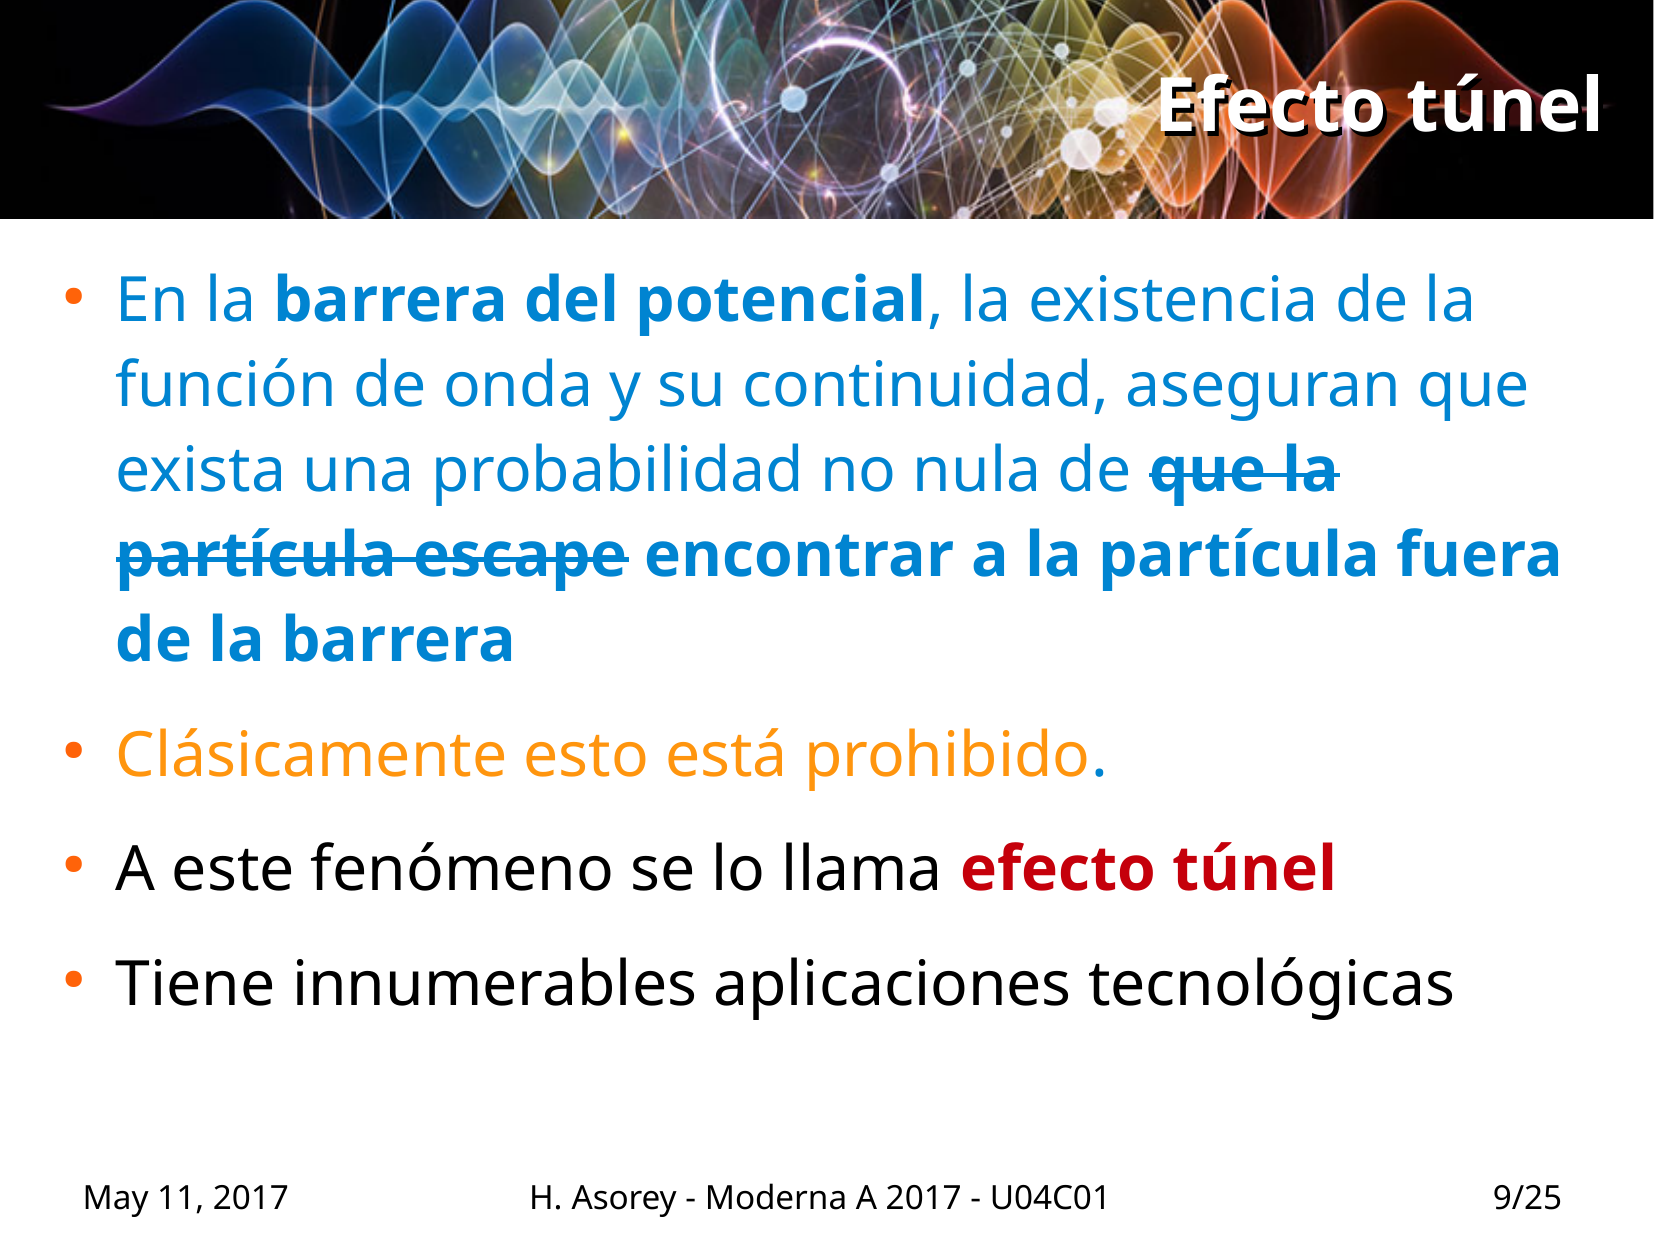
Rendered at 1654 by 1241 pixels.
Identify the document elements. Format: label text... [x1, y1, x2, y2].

title Efecto túnel [45, 15, 1606, 191]
list En la barrera del potencial, la existencia de la función de onda y su continuidad, aseguran que exista una probabilidad no nula de que la partícula escape encontrar a la partícula fuera de la barrera Clásicamente esto está prohibido. A este fenómeno se lo llama efecto túnel Tiene innumerables aplicaciones tecnológicas [45, 255, 1606, 1156]
picture [0, 0, 1654, 219]
